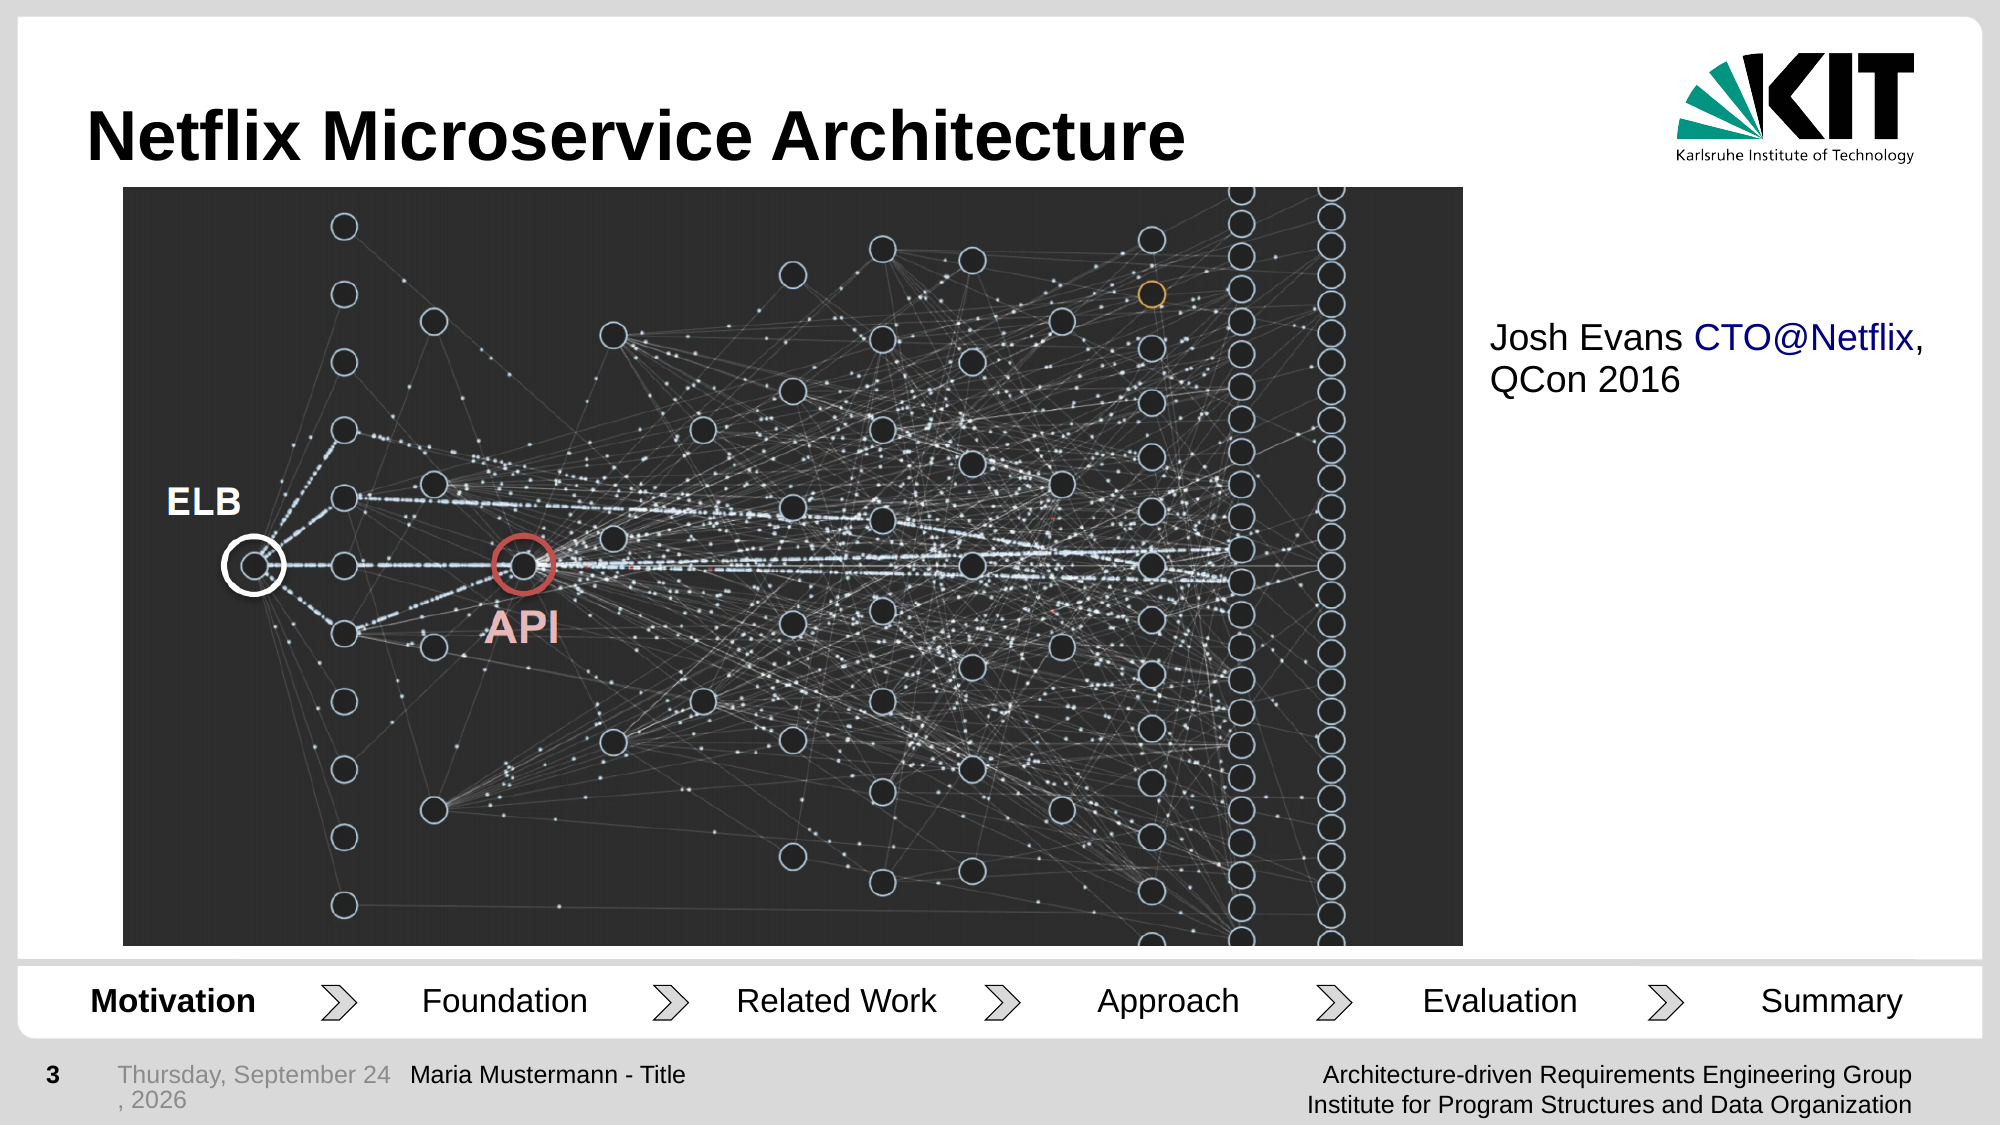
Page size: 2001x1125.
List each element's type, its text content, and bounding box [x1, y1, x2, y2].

text_box [322, 985, 357, 1021]
text_box Approach [1082, 971, 1255, 1027]
text_box Related Work [721, 971, 953, 1027]
text_box Foundation [381, 971, 630, 1027]
picture [0, 0, 2000, 1125]
text_box Josh Evans CTO@Netflix, QCon 2016 [1475, 309, 2000, 451]
title Netflix Microservice Architecture [86, 72, 1592, 176]
text_box [1317, 985, 1352, 1021]
text_box Summary [1708, 971, 1957, 1027]
text_box [1648, 985, 1684, 1021]
text_box Motivation [49, 971, 298, 1027]
slide_number <number> [45, 1058, 118, 1119]
slide_number Friday, June 18, 2021 [118, 1058, 397, 1119]
text_box [653, 985, 689, 1021]
text_box [985, 985, 1021, 1021]
text_box Evaluation [1407, 971, 1594, 1027]
